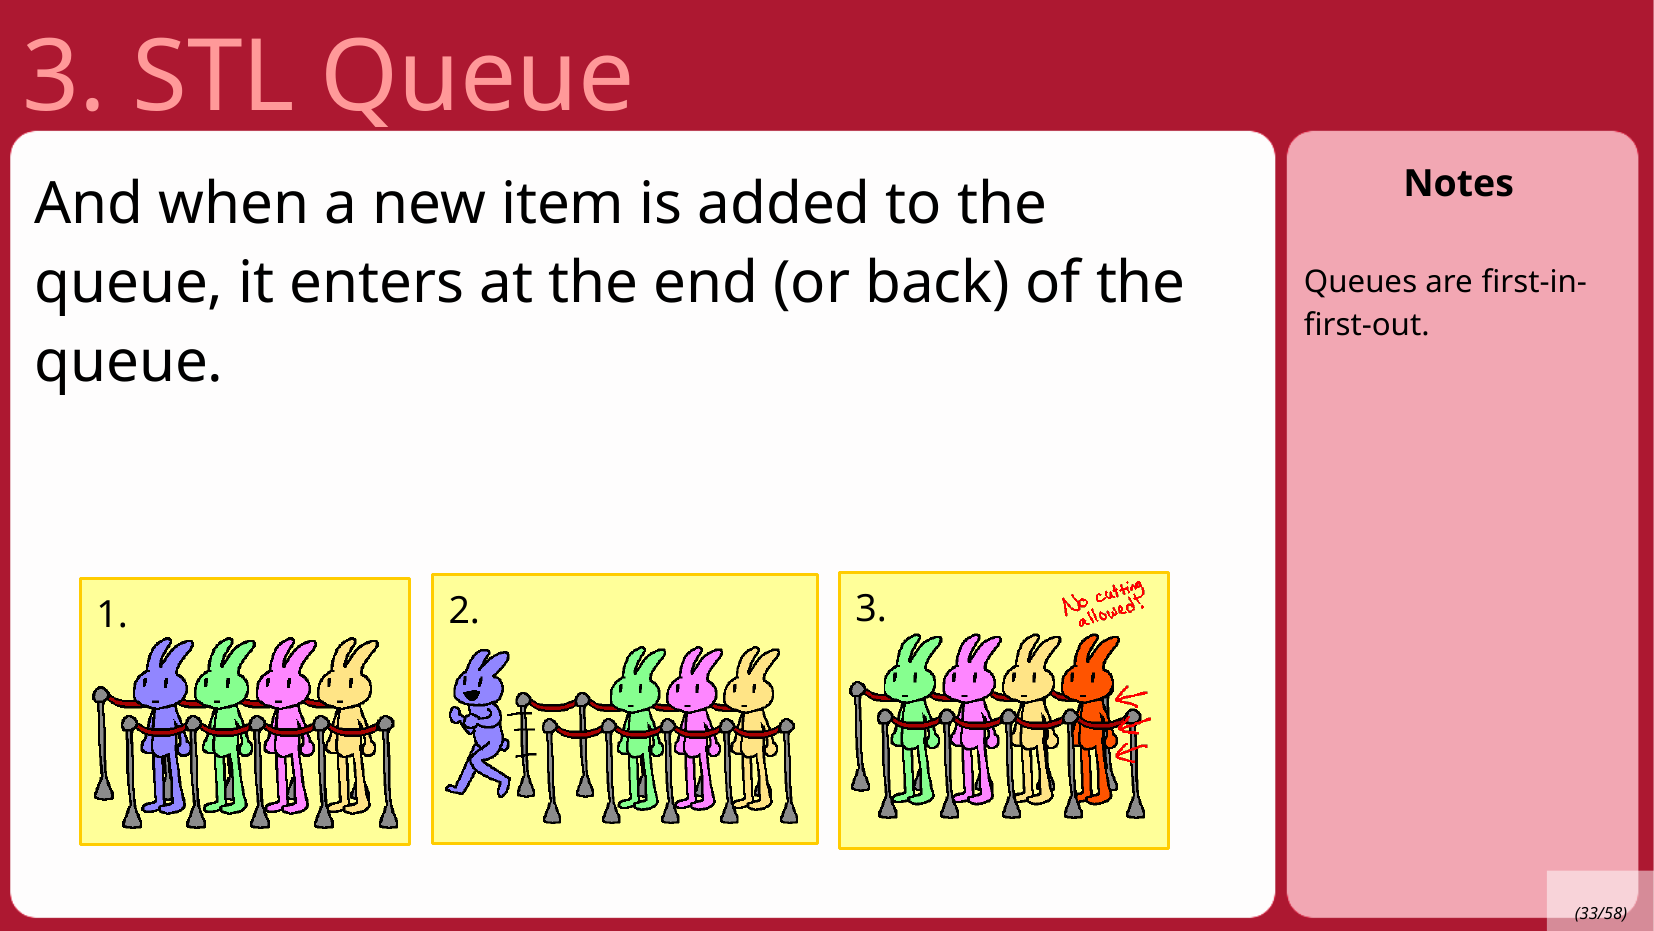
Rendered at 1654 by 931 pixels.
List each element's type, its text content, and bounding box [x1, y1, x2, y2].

text_box 3. [839, 572, 1169, 849]
picture [0, 0, 1654, 931]
text_box 1. [80, 578, 410, 845]
text_box 2. [432, 574, 818, 844]
title 3. STL Queue [22, 7, 1511, 136]
text_box (<number>/58) [1546, 877, 1654, 931]
text_box And when a new item is added to the queue, it enters at the end (or back) of the queue. [34, 160, 1248, 373]
text_box Notes Queues are first-in-first-out. [1289, 149, 1629, 319]
